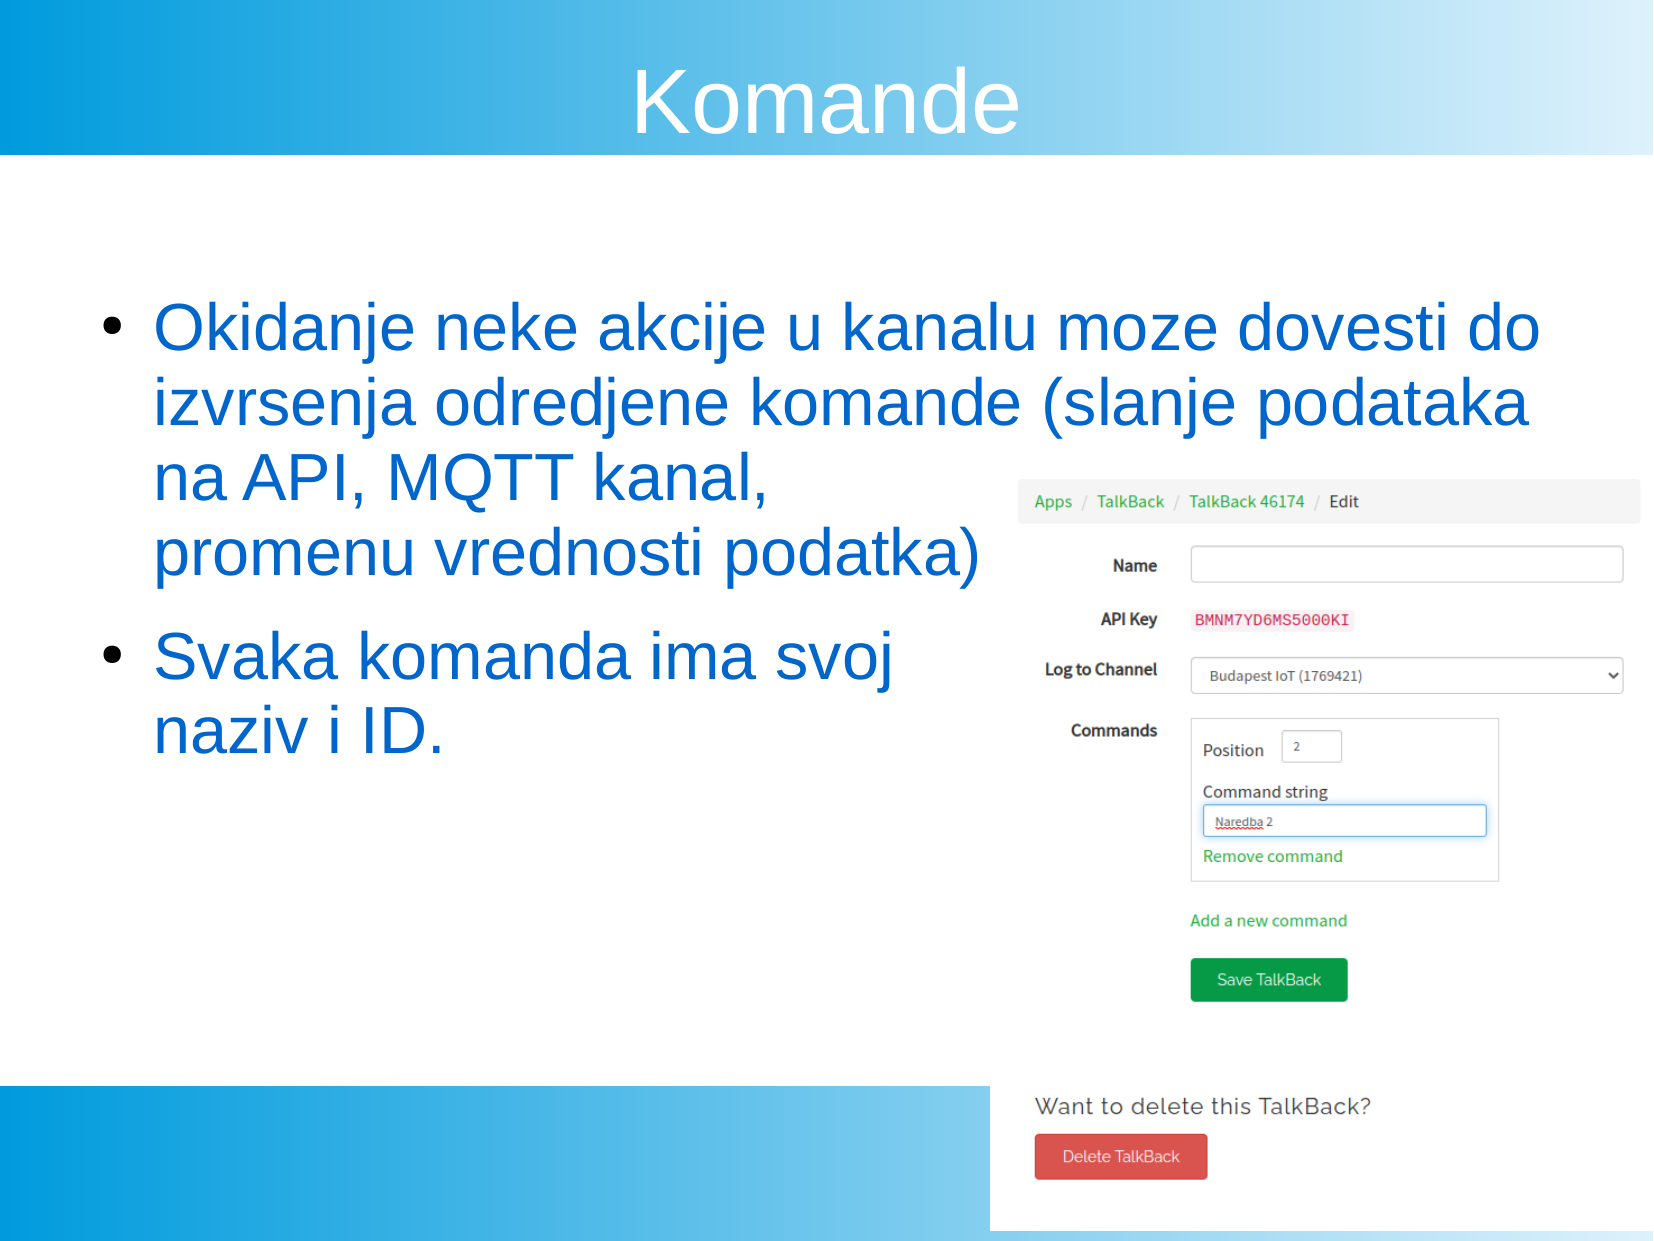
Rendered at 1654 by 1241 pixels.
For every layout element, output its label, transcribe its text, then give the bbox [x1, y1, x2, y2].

picture [990, 479, 1654, 1231]
list Okidanje neke akcije u kanalu moze dovesti do izvrsenja odredjene komande (slanje podataka na API, MQTT kanal, promenu vrednosti podatka) Svaka komanda ima svoj naziv i ID. [82, 290, 1571, 1010]
title Komande [82, 49, 1571, 155]
